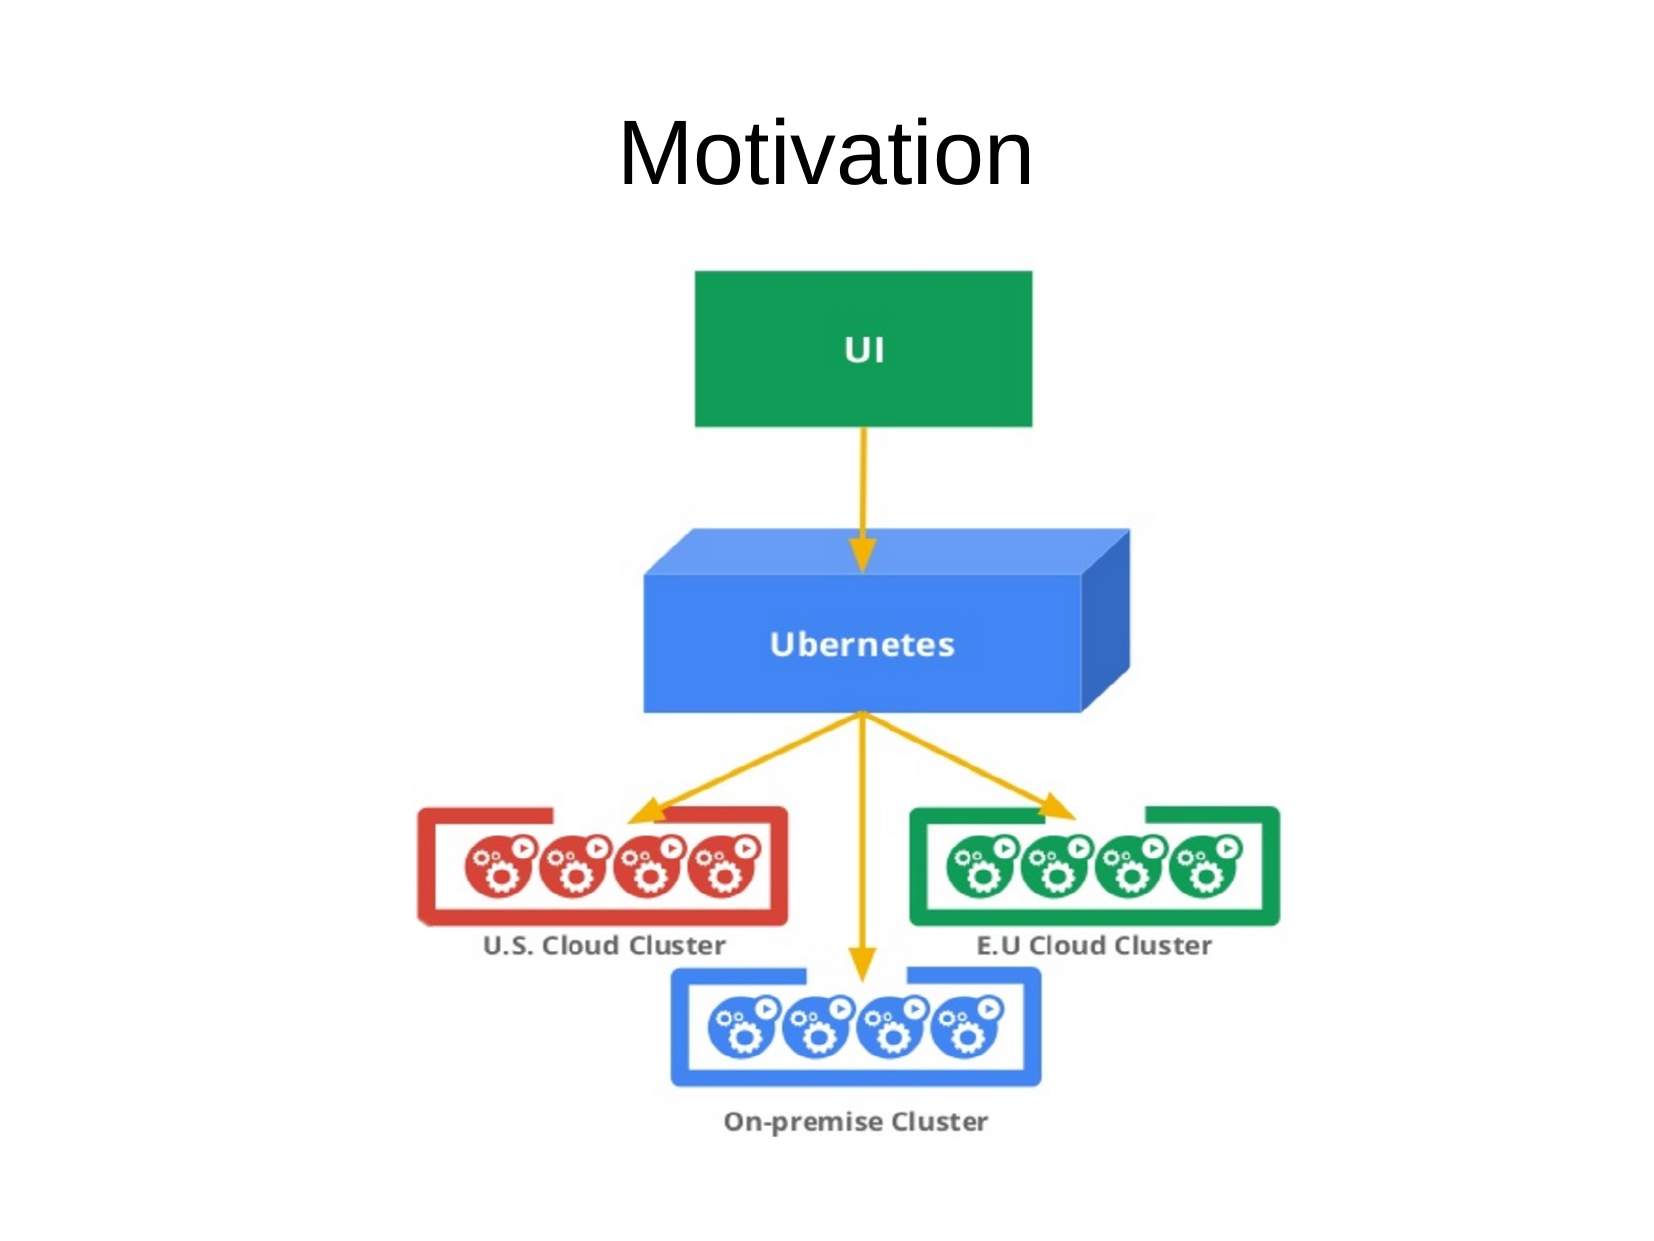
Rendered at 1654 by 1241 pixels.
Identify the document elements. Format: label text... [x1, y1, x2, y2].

picture [413, 256, 1287, 1138]
title Motivation [82, 49, 1571, 257]
